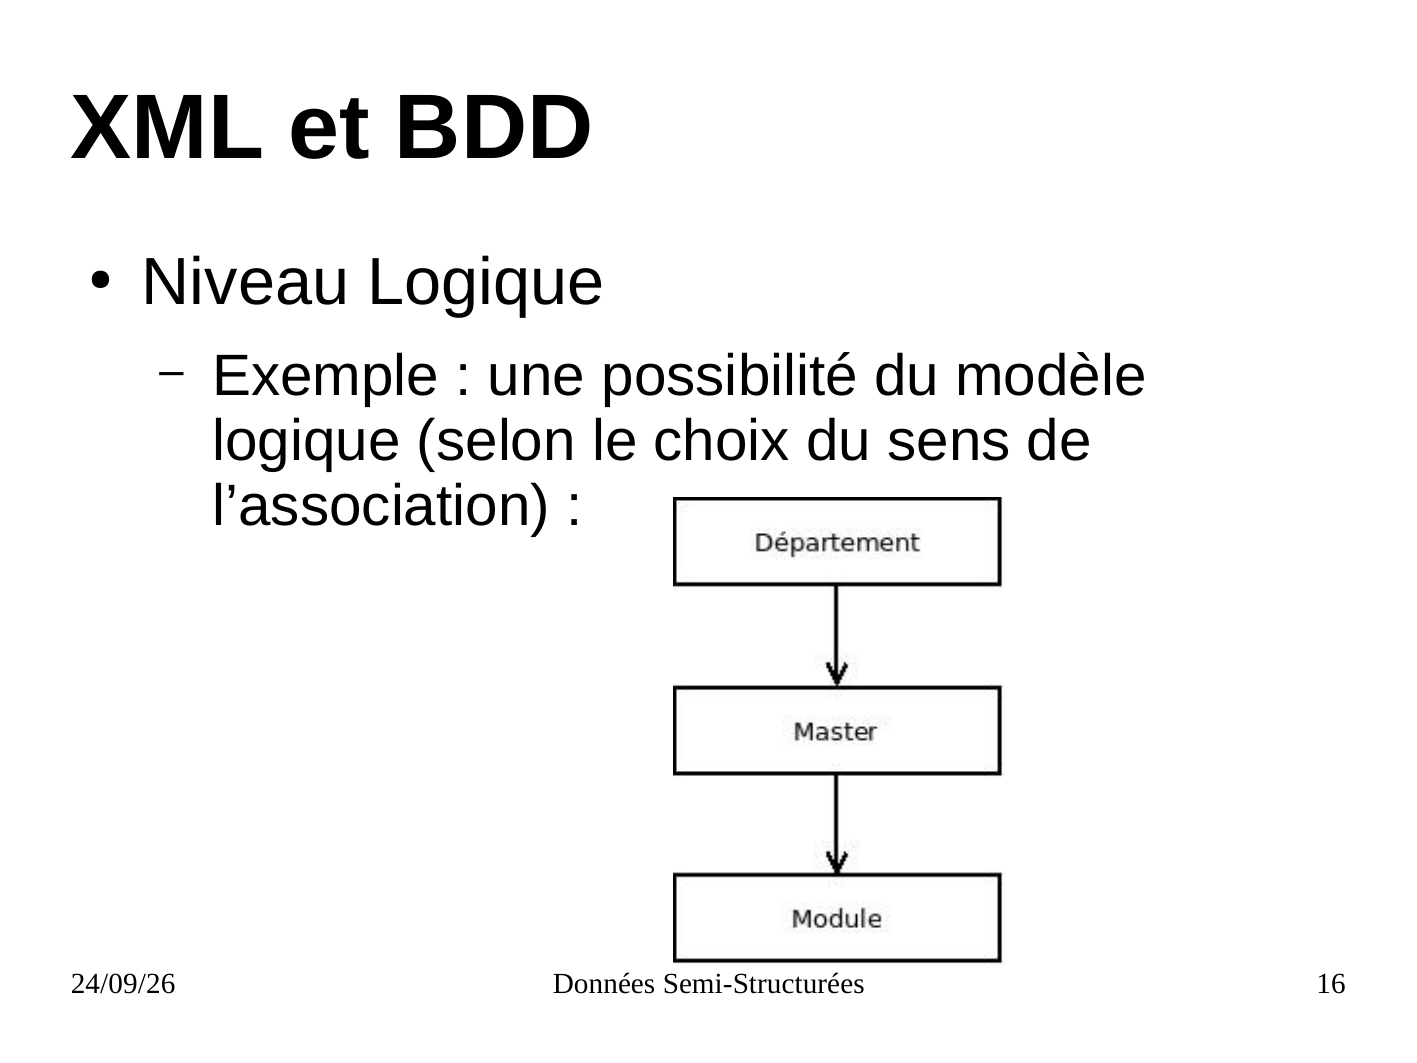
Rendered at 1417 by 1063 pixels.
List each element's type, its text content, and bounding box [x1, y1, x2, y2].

list Niveau Logique Exemple : une possibilité du modèle logique (selon le choix du sens de l’association) : [70, 244, 1346, 925]
picture [673, 497, 1004, 967]
title XML et BDD [70, 42, 1346, 212]
